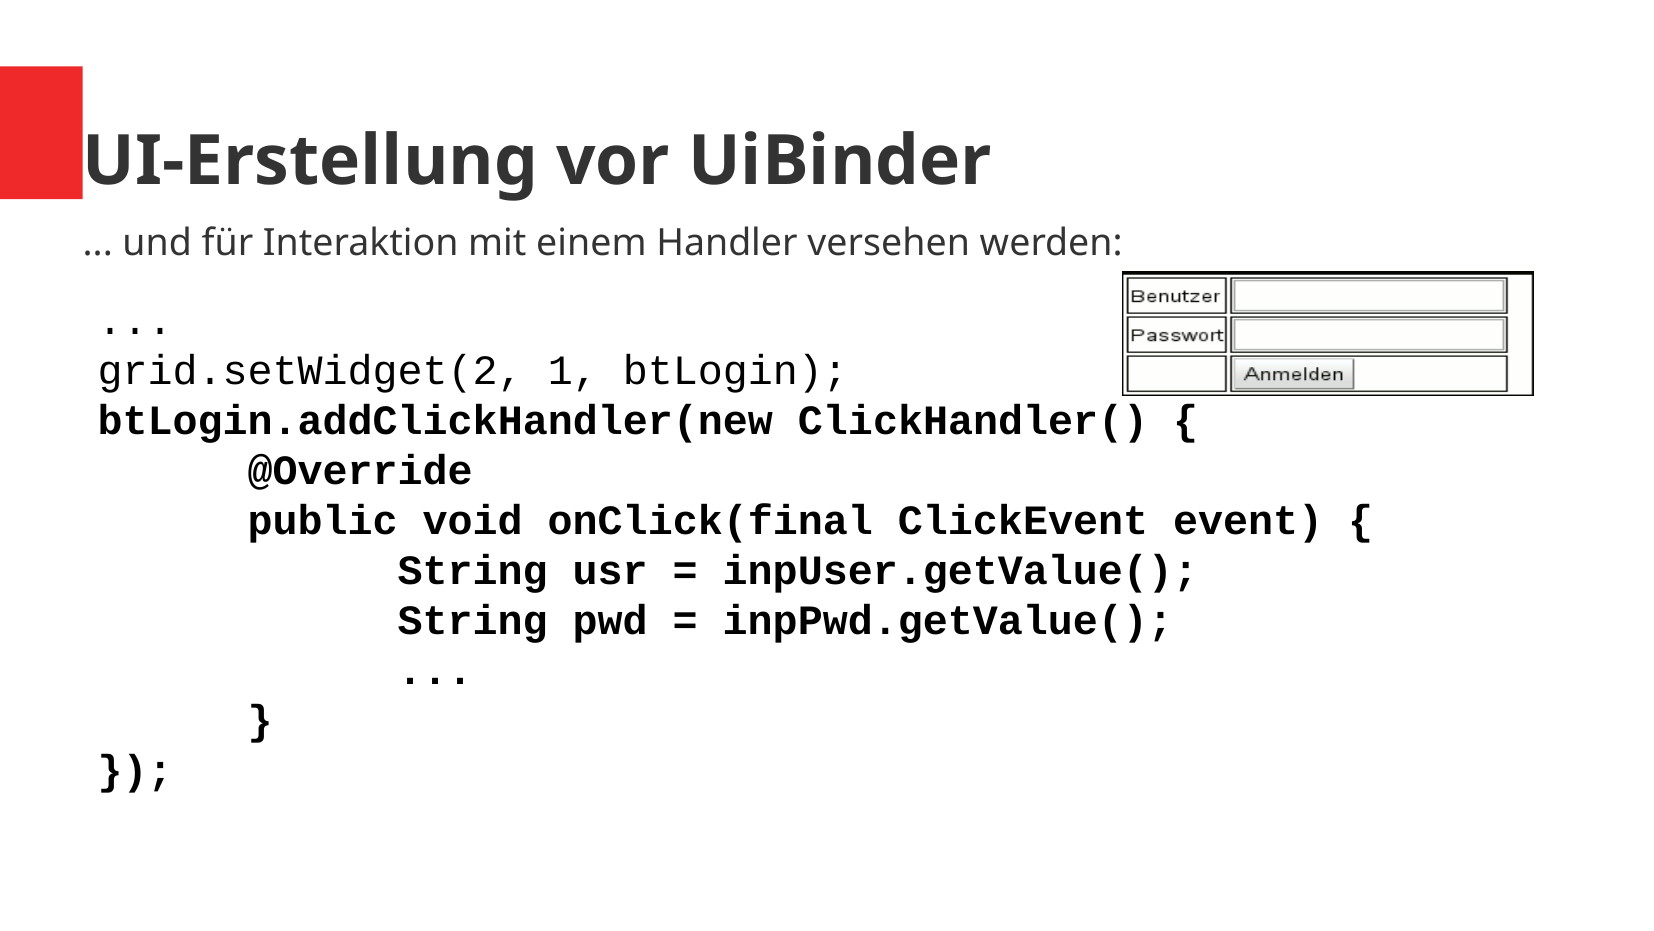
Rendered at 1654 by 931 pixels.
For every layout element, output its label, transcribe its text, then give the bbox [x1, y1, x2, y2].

title UI-Erstellung vor UiBinder [82, 33, 1571, 196]
list ... und für Interaktion mit einem Handler versehen werden: [82, 217, 1571, 285]
text_box ... grid.setWidget(2, 1, btLogin); btLogin.addClickHandler(new ClickHandler() { @Override public void onClick(final ClickEvent event) { String usr = inpUser.getValue(); String pwd = inpPwd.getValue(); ... } }); [82, 285, 1615, 851]
picture [1122, 271, 1534, 396]
